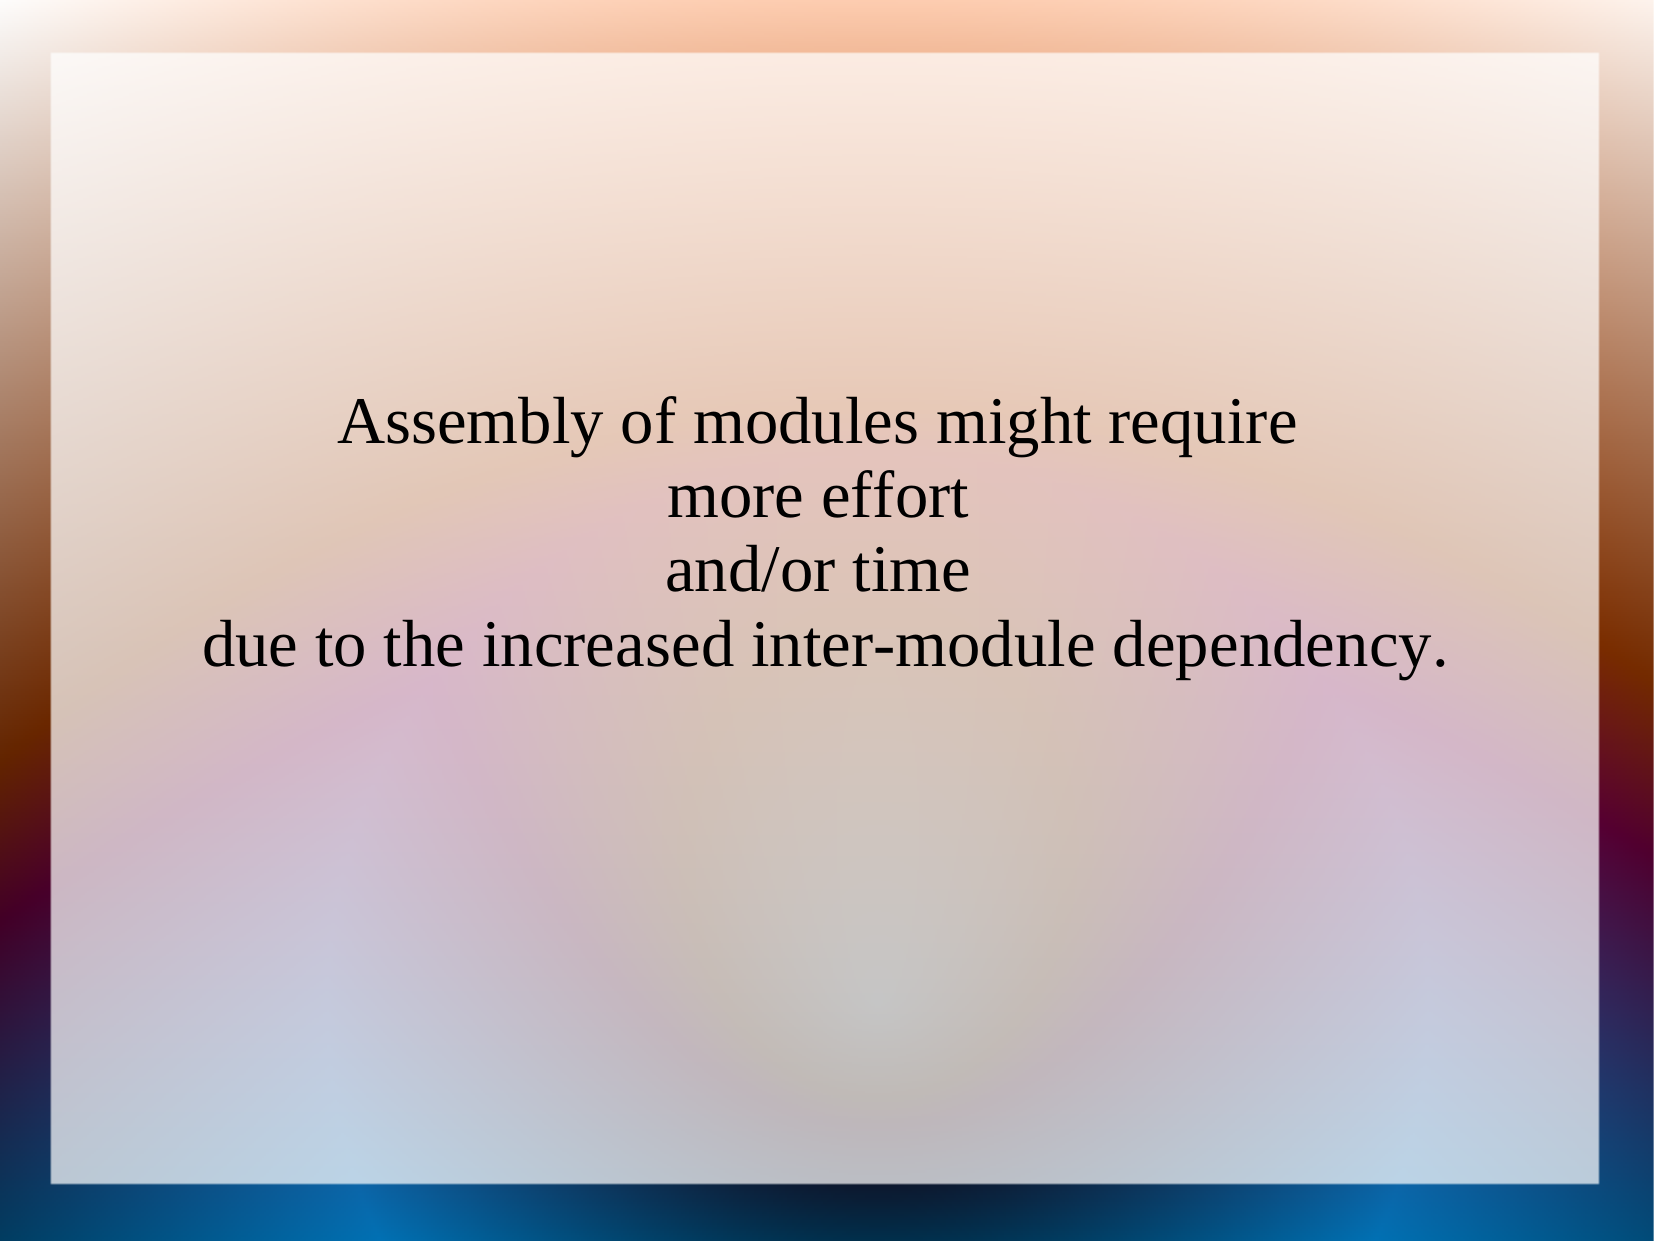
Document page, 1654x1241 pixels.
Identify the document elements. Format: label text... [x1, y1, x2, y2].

picture [0, 0, 1654, 1241]
subtitle Assembly of modules might require more effort and/or time due to the increased inter-module dependency. [82, 55, 1571, 1010]
